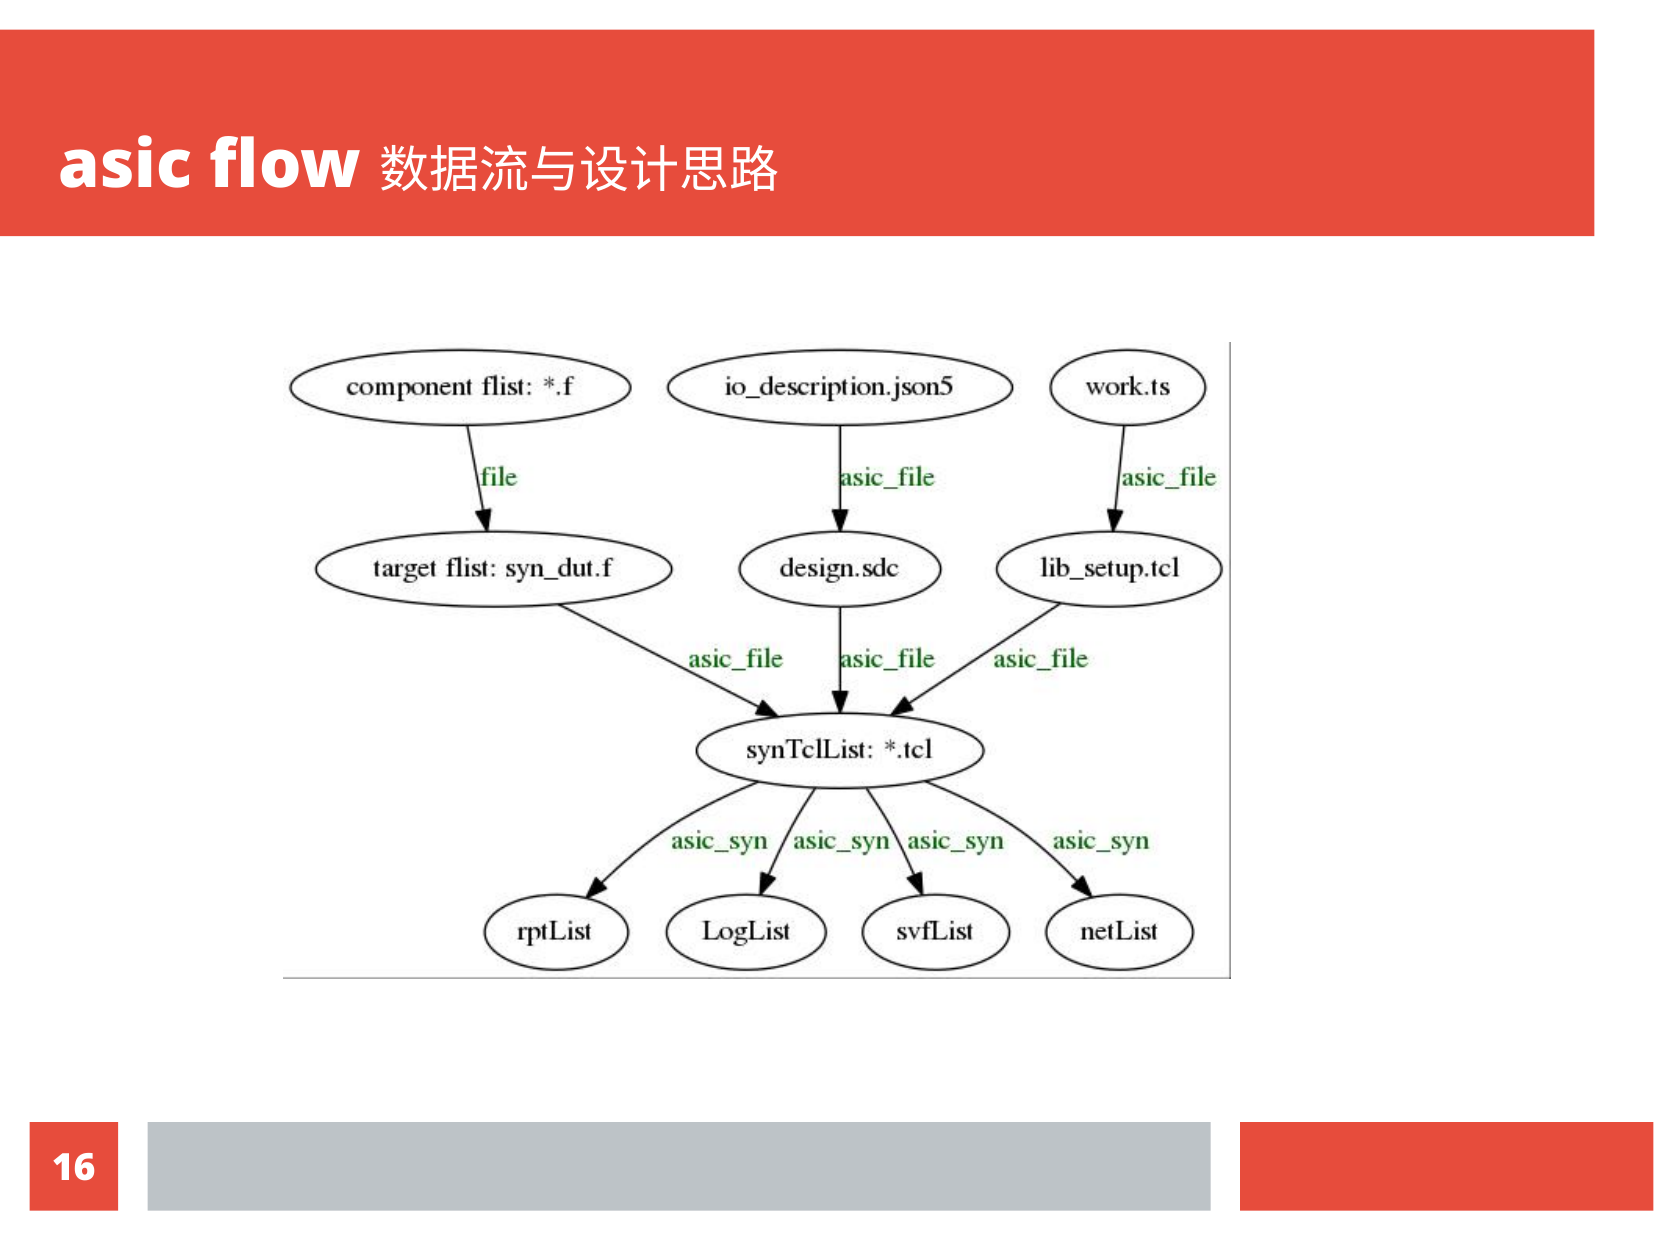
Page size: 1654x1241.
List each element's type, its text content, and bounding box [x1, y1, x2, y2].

title asic flow数据流与设计思路 [59, 59, 1595, 207]
picture [283, 342, 1231, 979]
